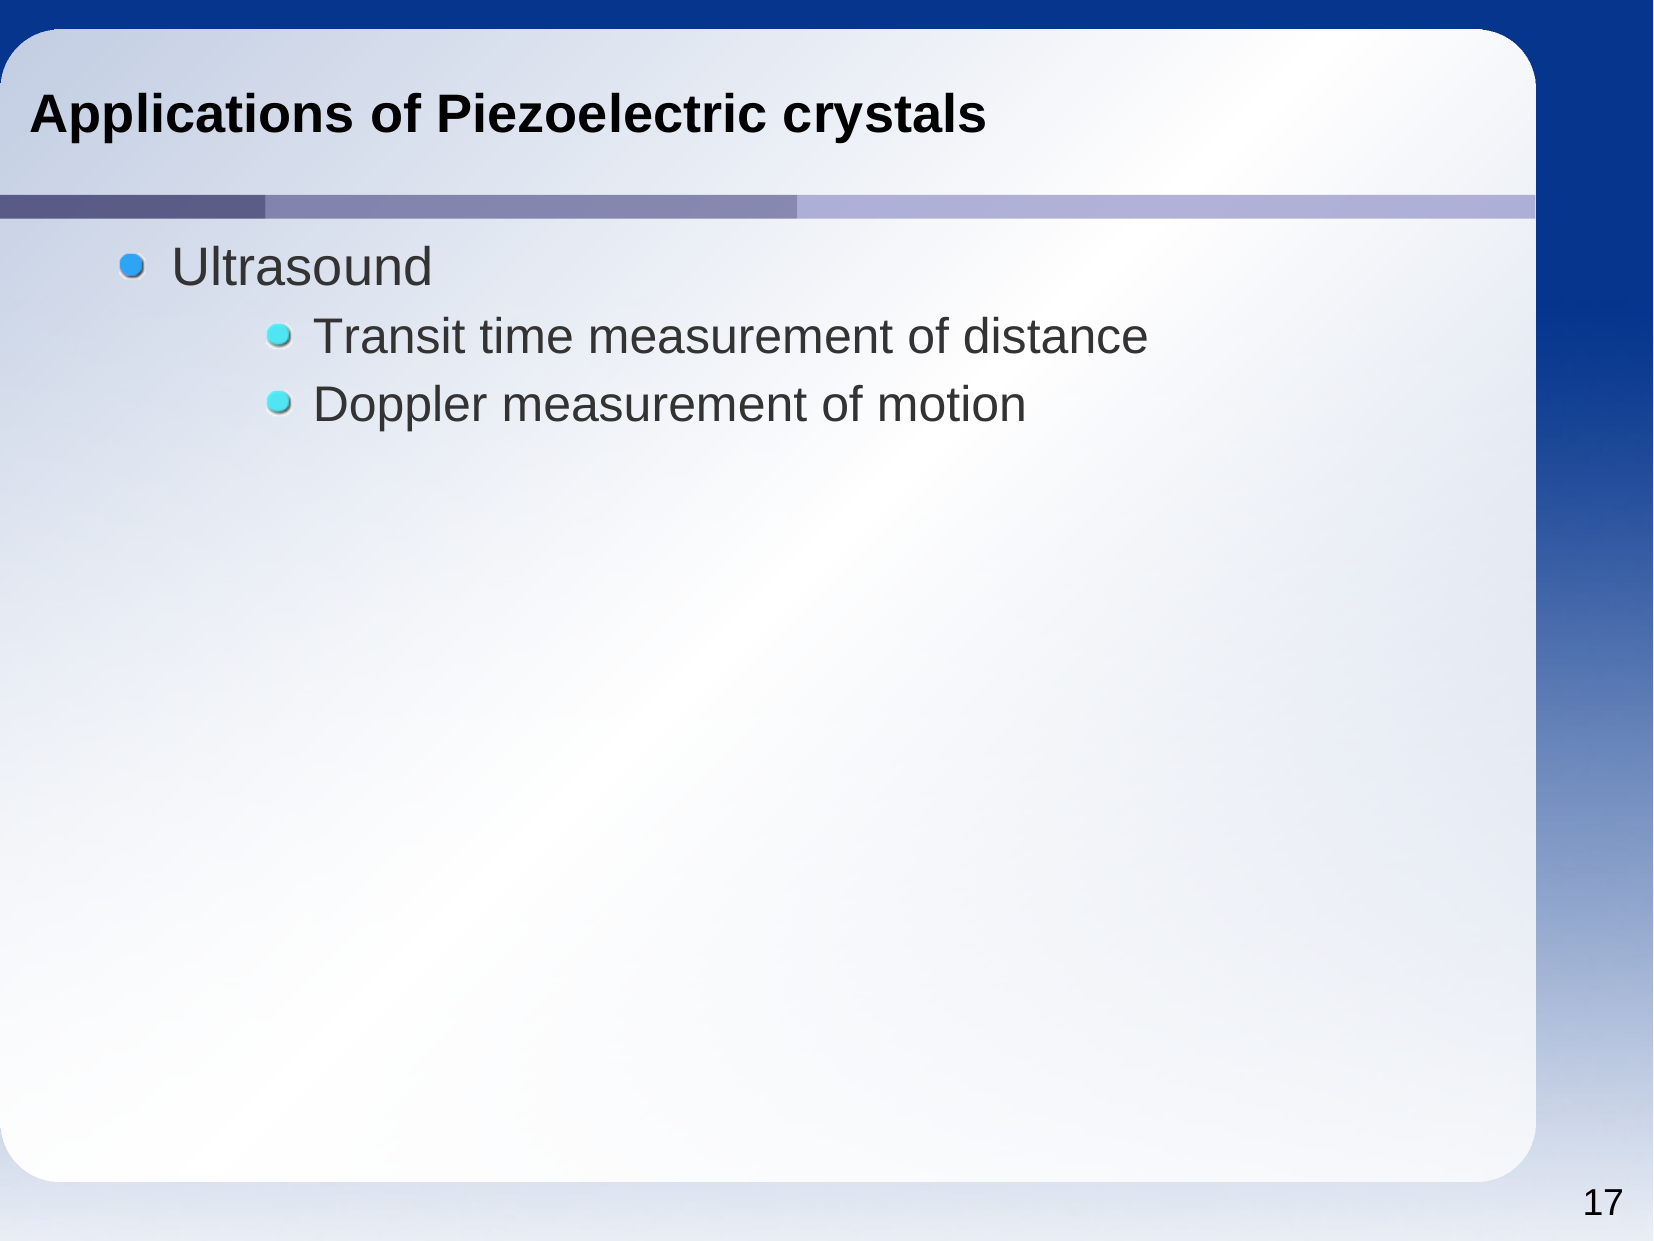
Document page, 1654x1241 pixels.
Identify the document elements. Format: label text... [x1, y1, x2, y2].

title Applications of Piezoelectric crystals [29, 49, 1506, 178]
picture [0, 0, 1654, 1241]
list Ultrasound Transit time measurement of distance Doppler measurement of motion [29, 236, 1506, 1152]
